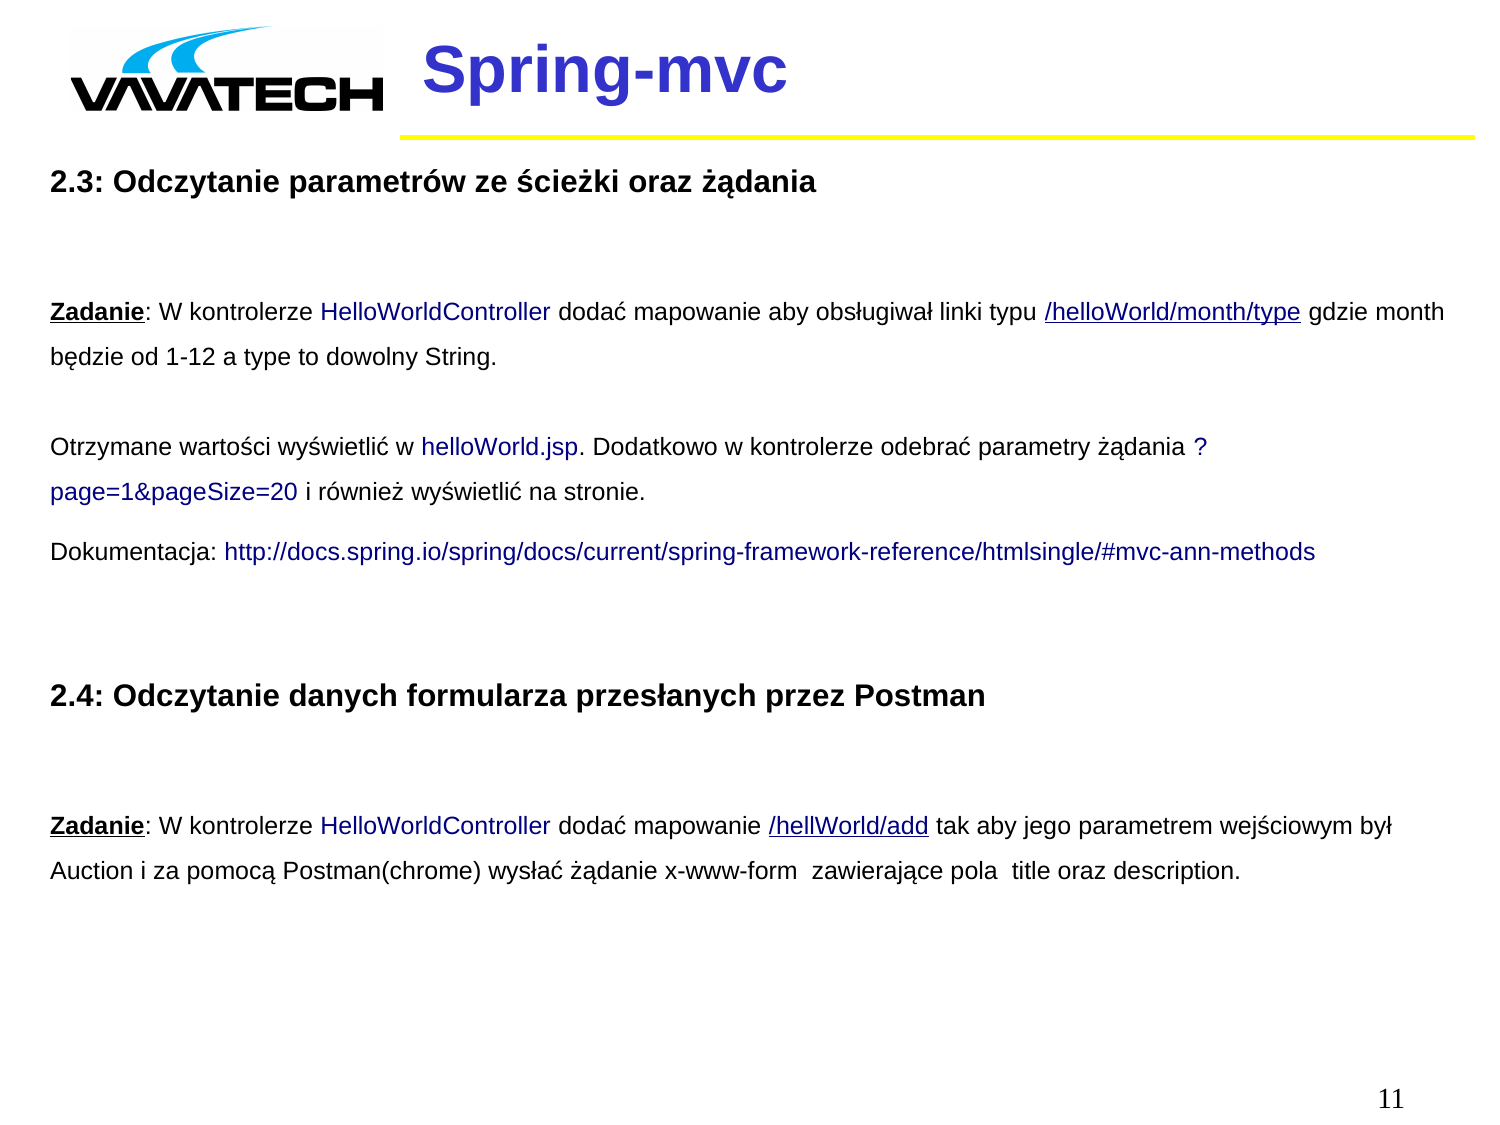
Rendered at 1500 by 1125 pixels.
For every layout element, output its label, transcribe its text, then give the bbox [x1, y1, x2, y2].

picture [70, 26, 383, 111]
text_box 2.3: Odczytanie parametrów ze ścieżki oraz żądania Zadanie: W kontrolerze HelloWorldController dodać mapowanie aby obsługiwał linki typu /helloWorld/month/type gdzie month będzie od 1-12 a type to dowolny String. Otrzymane wartości wyświetlić w helloWorld.jsp. Dodatkowo w kontrolerze odebrać parametry żądania ?page=1&pageSize=20 i również wyświetlić na stronie. Dokumentacja: http://docs.spring.io/spring/docs/current/spring-framework-reference/htmlsingle/#mvc-ann-methods 2.4: Odczytanie danych formularza przesłanych przez Postman Zadanie: W kontrolerze HelloWorldController dodać mapowanie /hellWorld/add tak aby jego parametrem wejściowym był Auction i za pomocą Postman(chrome) wysłać żądanie x-www-form zawierające pola title oraz description. [35, 153, 1465, 1075]
title Spring-mvc [407, 0, 1479, 157]
